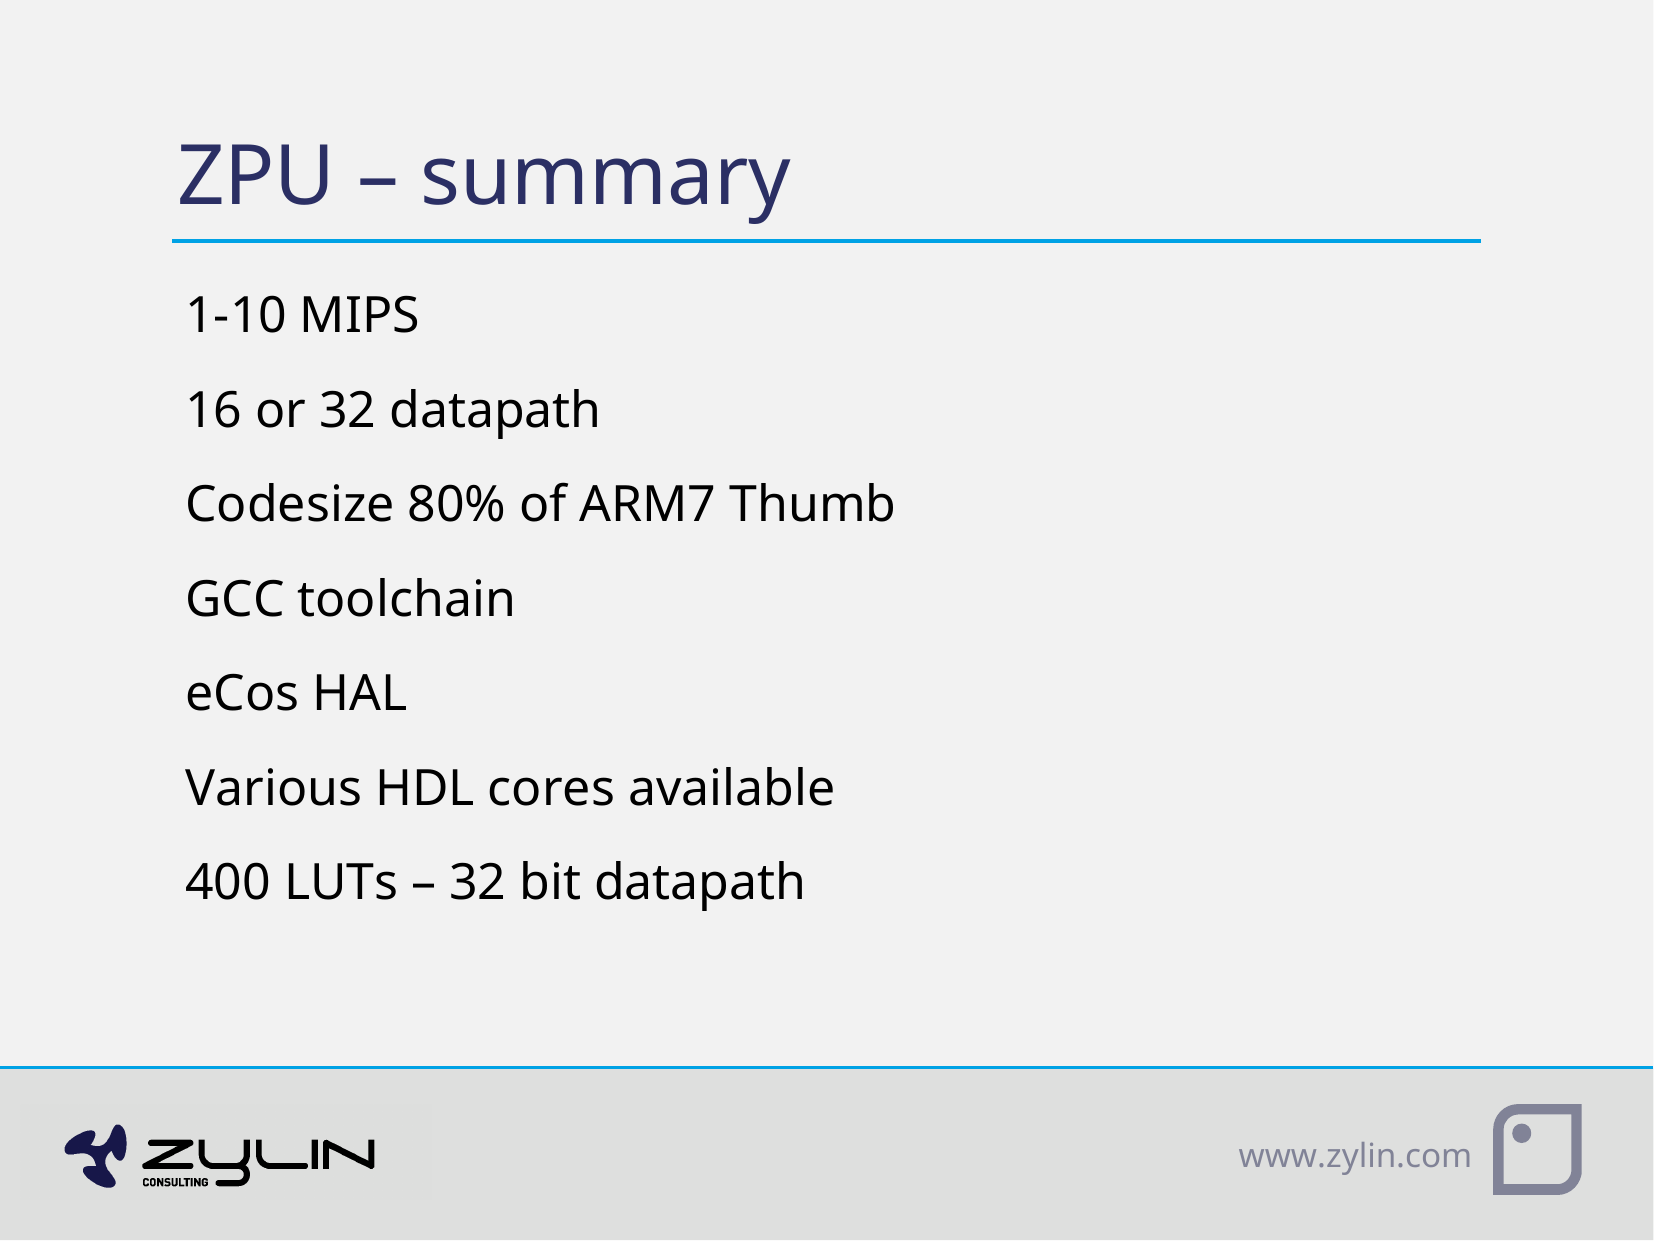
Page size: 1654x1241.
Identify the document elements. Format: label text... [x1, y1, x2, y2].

list 1-10 MIPS 16 or 32 datapath Codesize 80% of ARM7 Thumb GCC toolchain eCos HAL Various HDL cores available 400 LUTs – 32 bit datapath [167, 280, 1495, 1052]
picture [20, 1104, 432, 1200]
title ZPU – summary [177, 122, 1493, 223]
